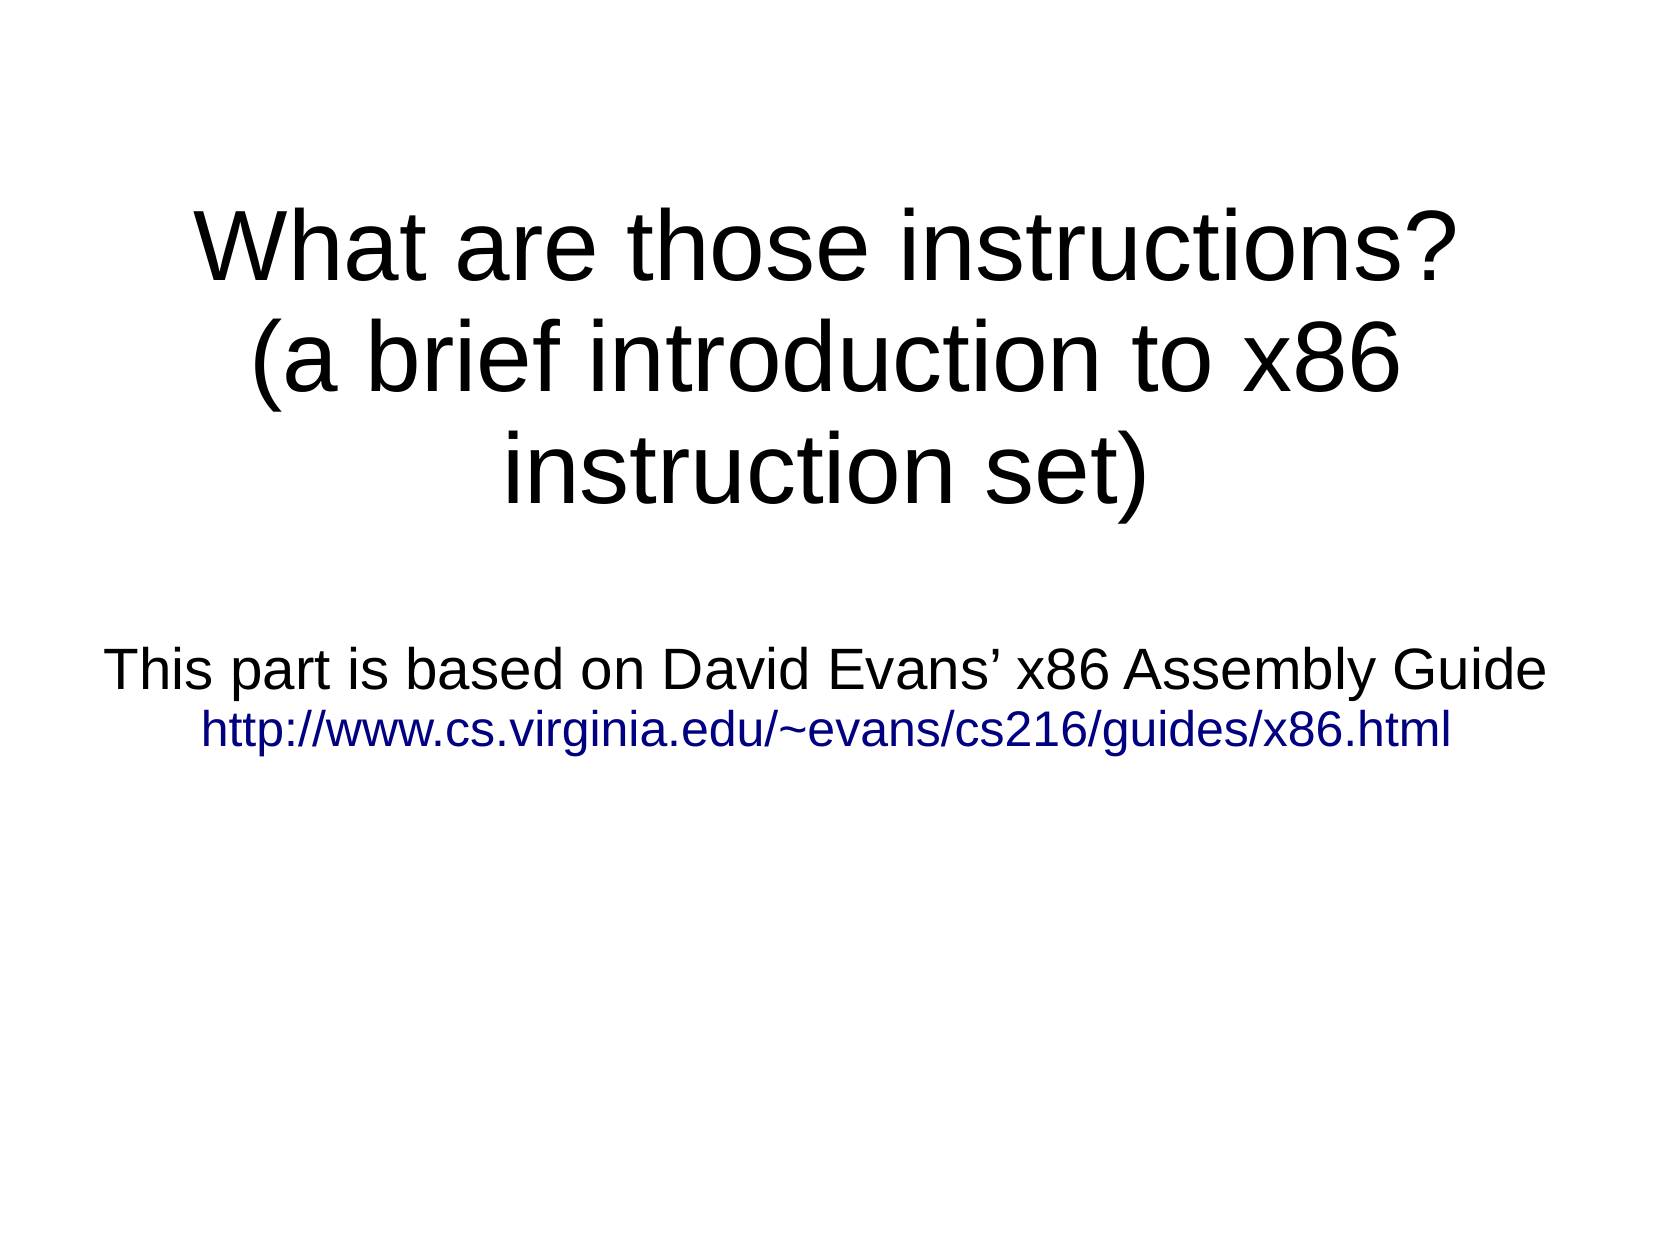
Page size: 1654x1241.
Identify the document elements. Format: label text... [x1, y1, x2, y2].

subtitle What are those instructions? (a brief introduction to x86 instruction set) This part is based on David Evans’ x86 Assembly Guide http://www.cs.virginia.edu/~evans/cs216/guides/x86.html [82, 49, 1571, 1010]
